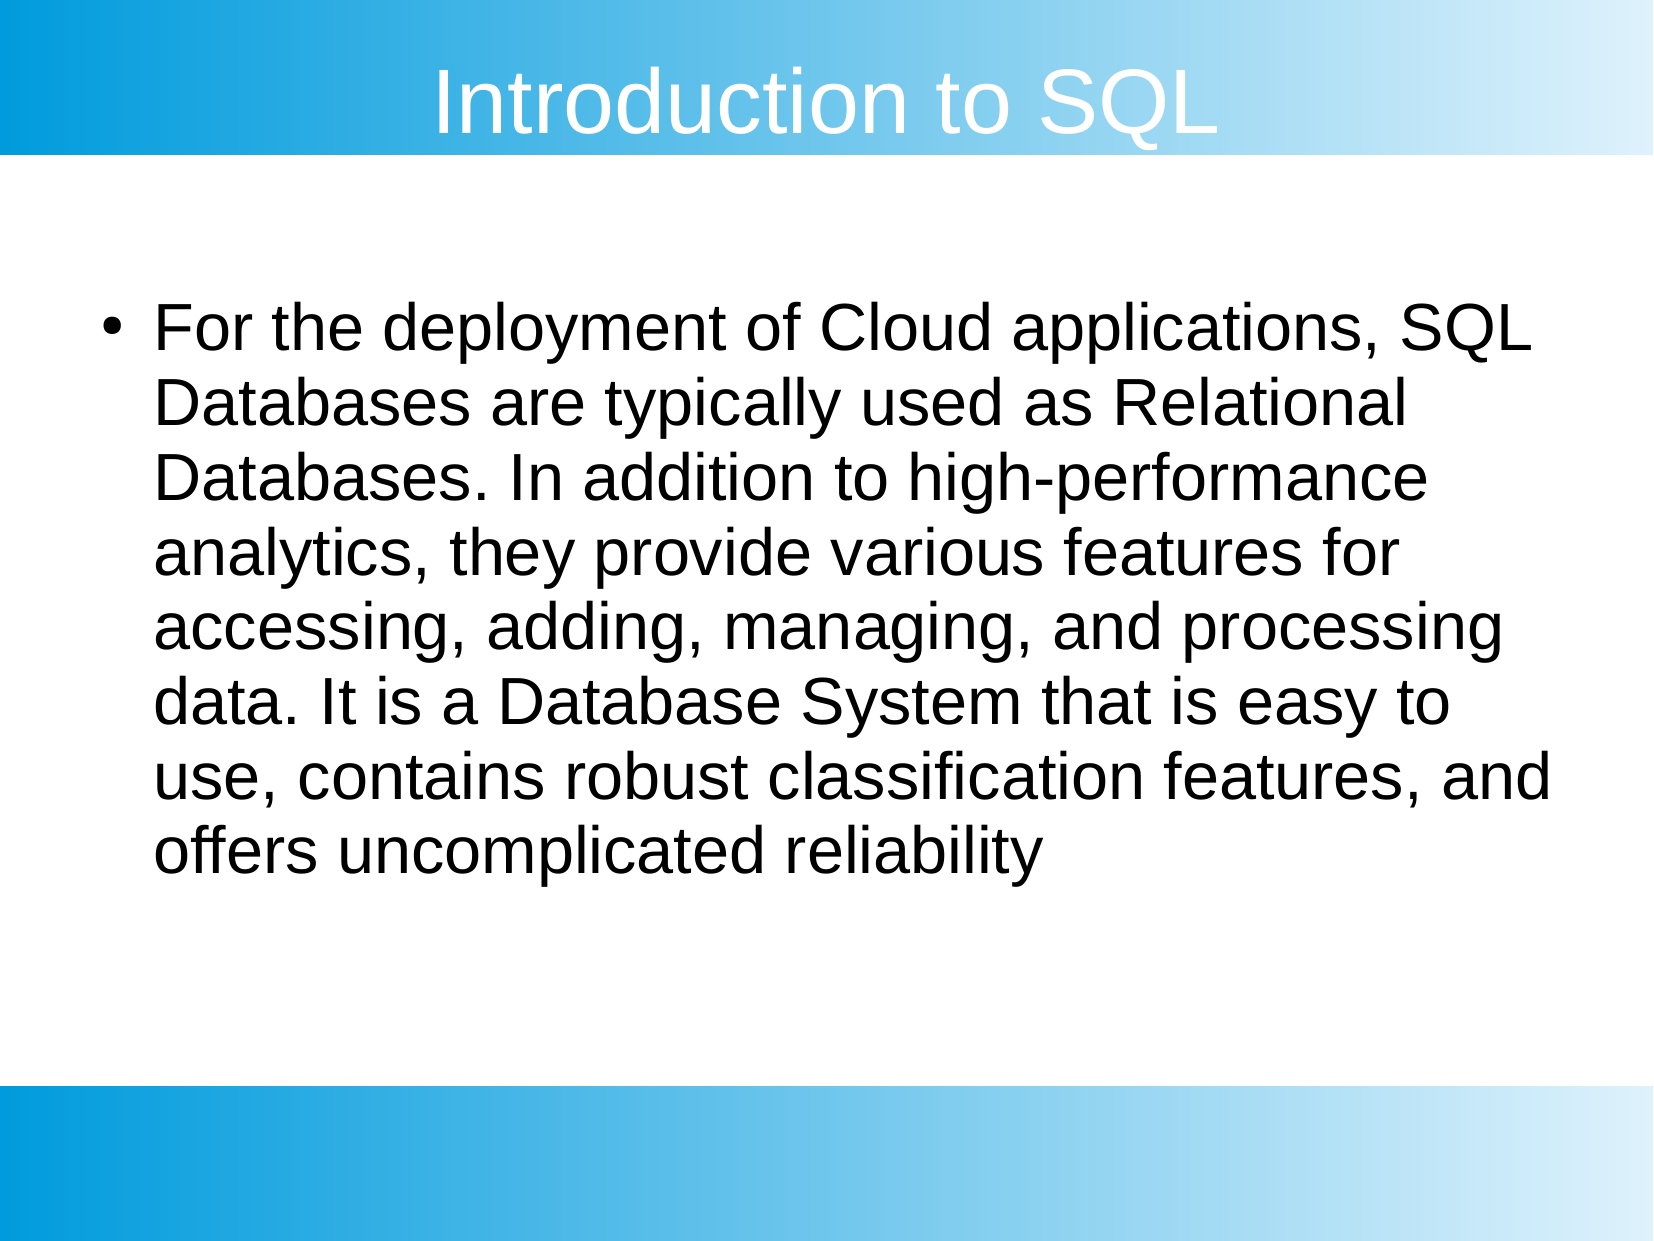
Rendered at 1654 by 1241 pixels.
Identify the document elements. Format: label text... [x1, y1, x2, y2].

list For the deployment of Cloud applications, SQL Databases are typically used as Relational Databases. In addition to high-performance analytics, they provide various features for accessing, adding, managing, and processing data. It is a Database System that is easy to use, contains robust classification features, and offers uncomplicated reliability [82, 290, 1571, 1010]
title Introduction to SQL [82, 49, 1571, 155]
